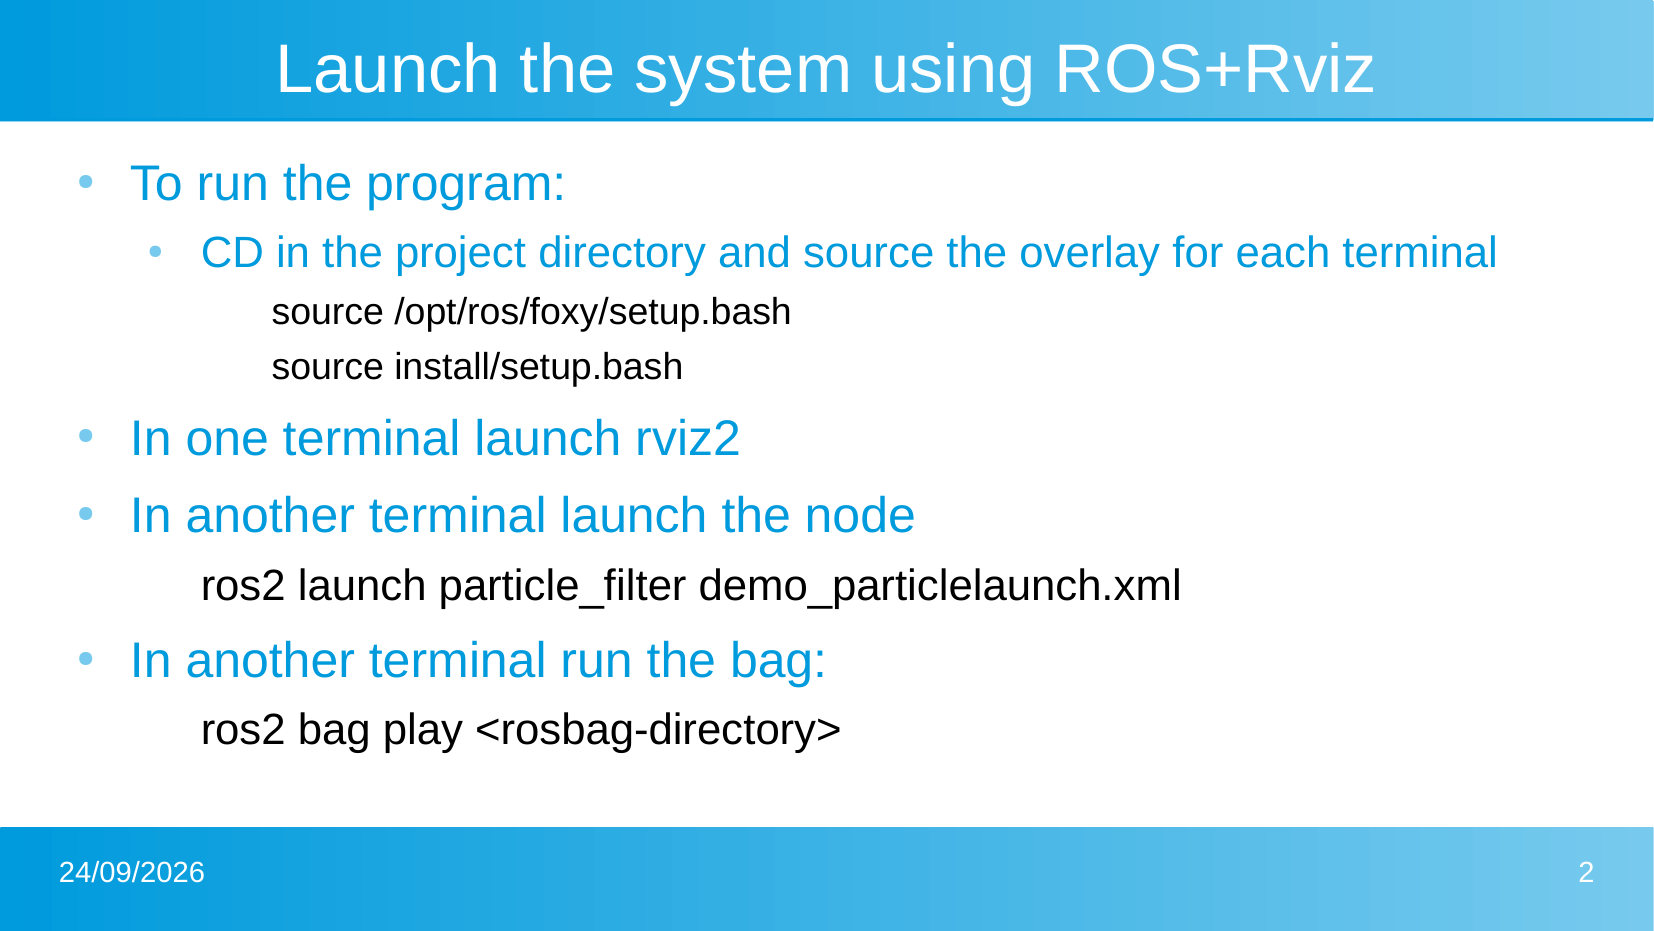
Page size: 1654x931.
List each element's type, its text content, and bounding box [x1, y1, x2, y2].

title Launch the system using ROS+Rviz [59, 29, 1595, 108]
list To run the program: CD in the project directory and source the overlay for each terminal source /opt/ros/foxy/setup.bash source install/setup.bash In one terminal launch rviz2 In another terminal launch the node ros2 launch particle_filter demo_particlelaunch.xml In another terminal run the bag: ros2 bag play <rosbag-directory> [59, 155, 1595, 776]
